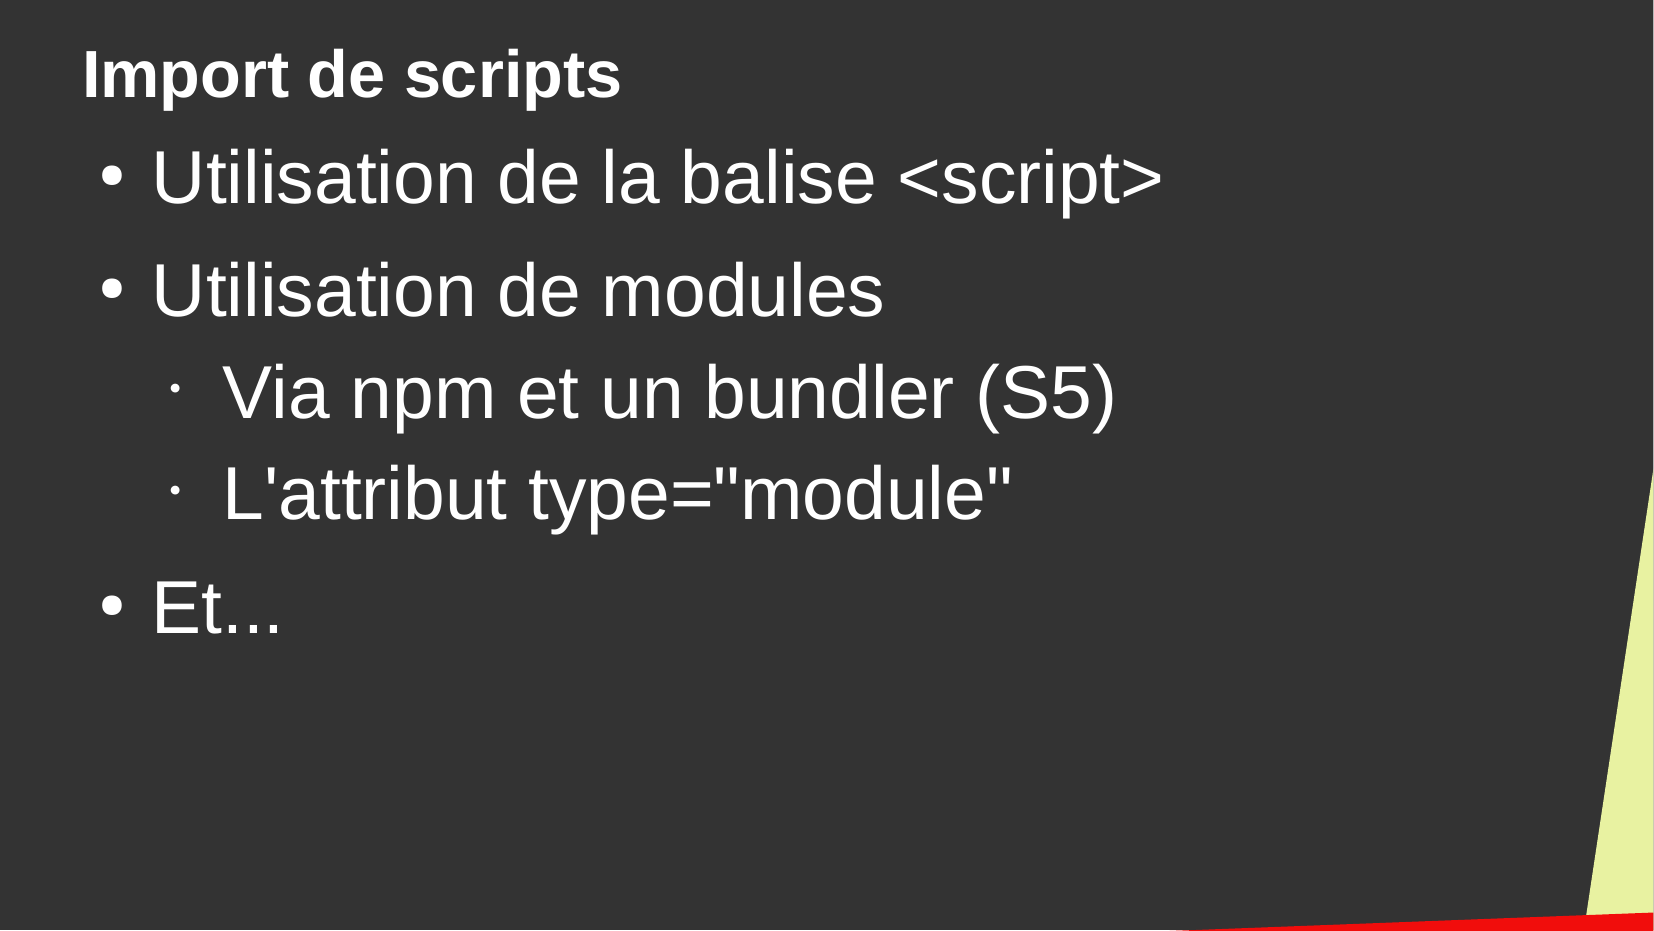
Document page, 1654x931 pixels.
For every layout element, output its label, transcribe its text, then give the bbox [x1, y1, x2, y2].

title Import de scripts [82, 37, 1406, 115]
text_box [1169, 464, 1654, 931]
list Utilisation de la balise <script> Utilisation de modules Via npm et un bundler (S5) L'attribut type="module" Et... [80, 135, 1560, 816]
